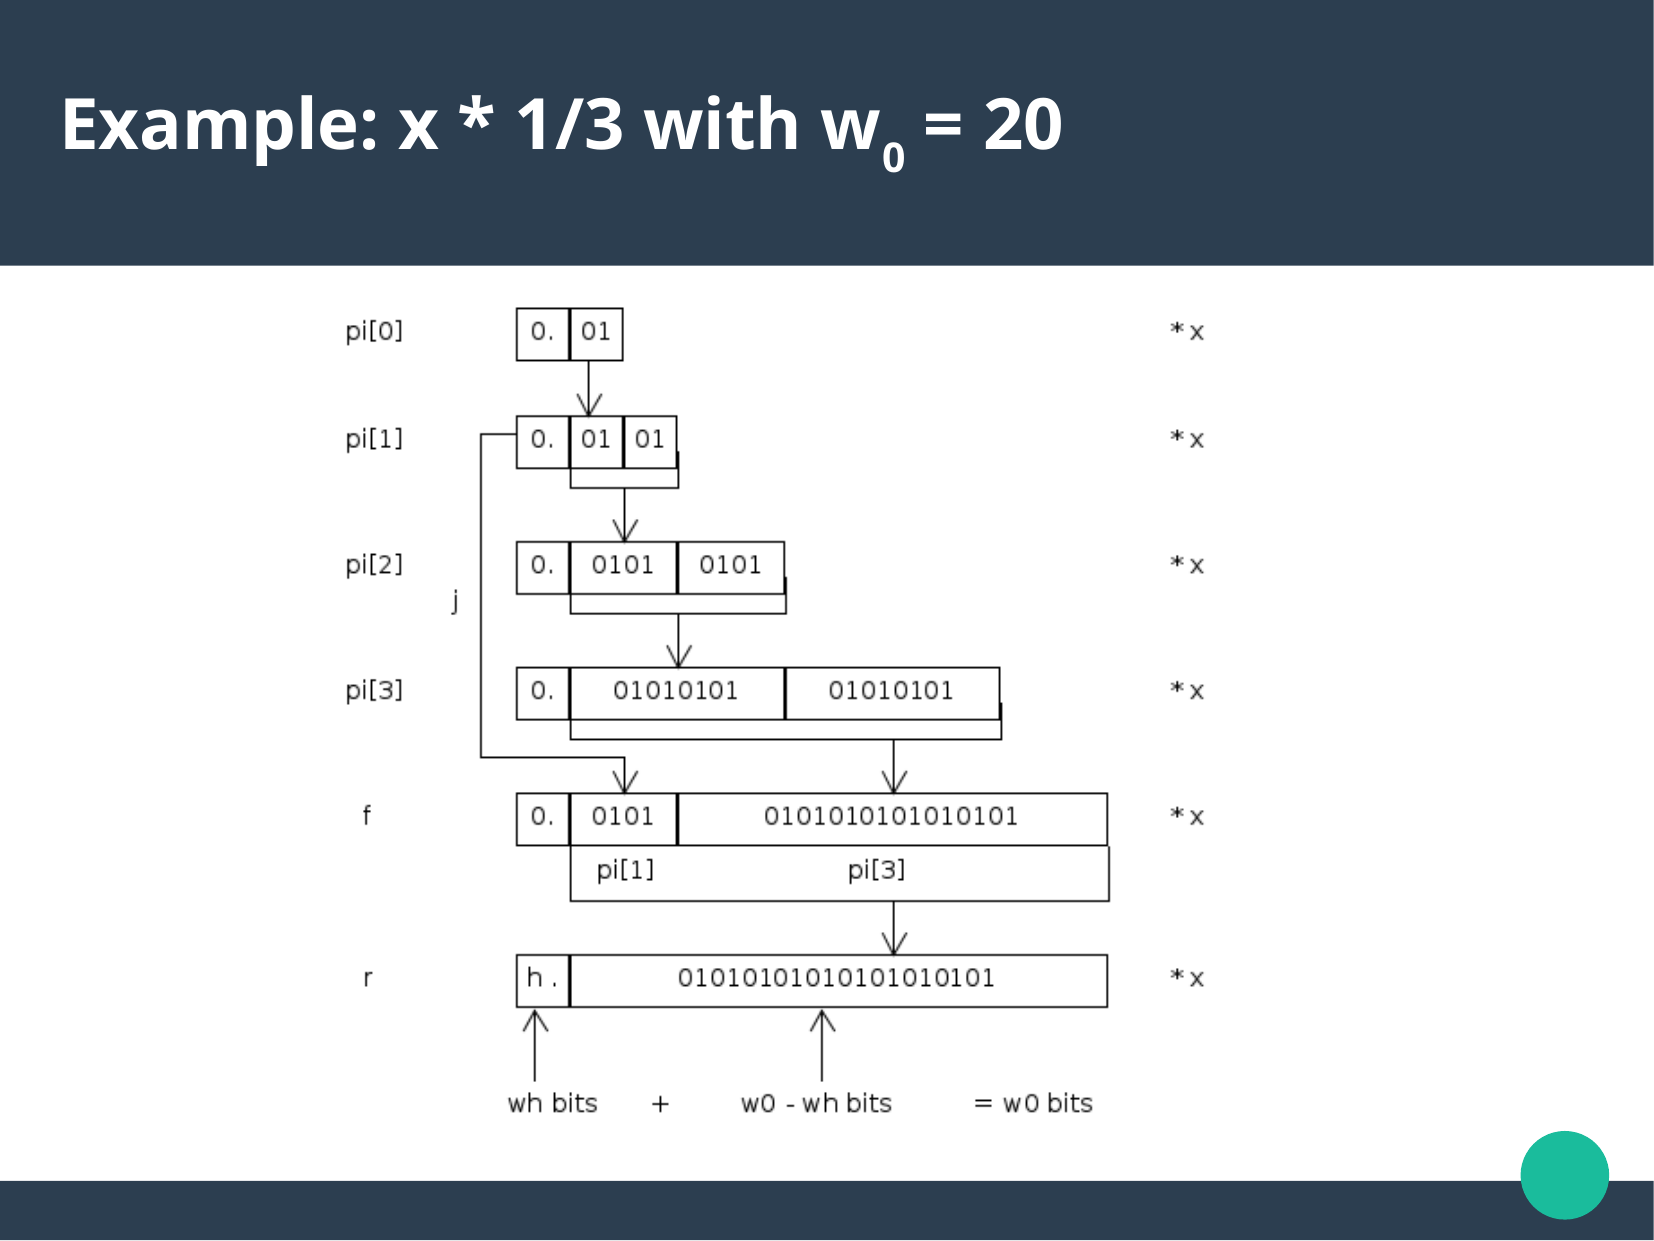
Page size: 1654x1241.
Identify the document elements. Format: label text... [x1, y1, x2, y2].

title Example: x * 1/3 with w0 = 20 [59, 49, 1595, 207]
picture [301, 272, 1288, 1170]
